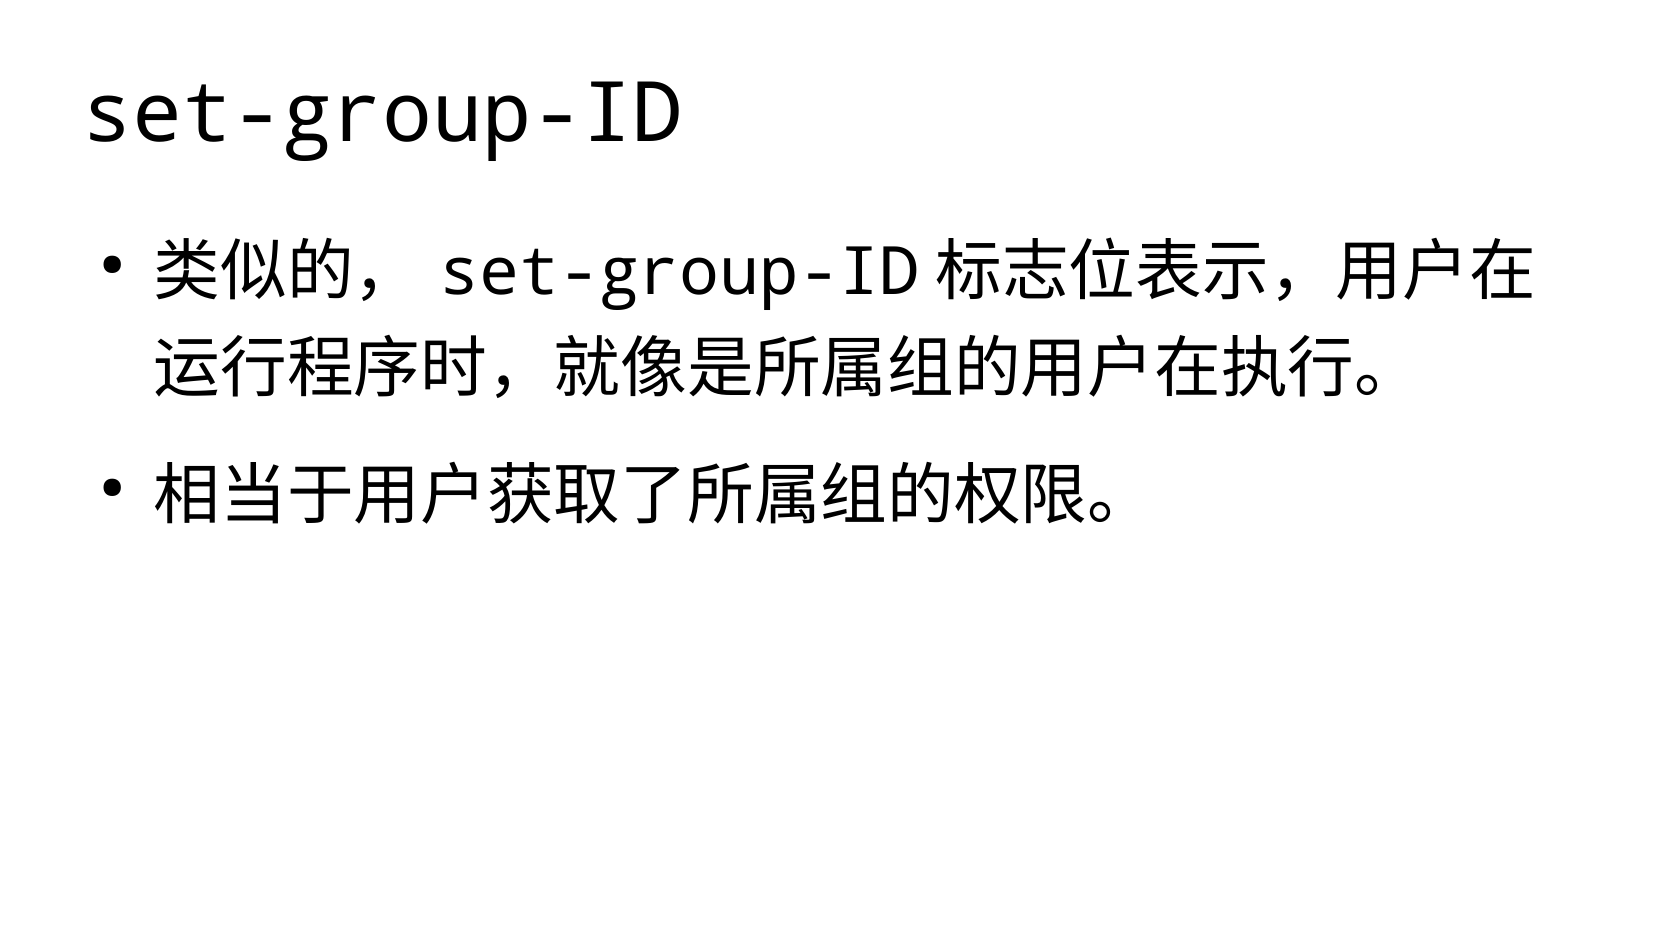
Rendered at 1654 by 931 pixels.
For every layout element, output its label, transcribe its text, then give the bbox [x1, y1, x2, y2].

title set-group-ID [82, 37, 1571, 189]
list 类似的，set-group-ID标志位表示，用户在运行程序时，就像是所属组的用户在执行。 相当于用户获取了所属组的权限。 [82, 217, 1571, 758]
